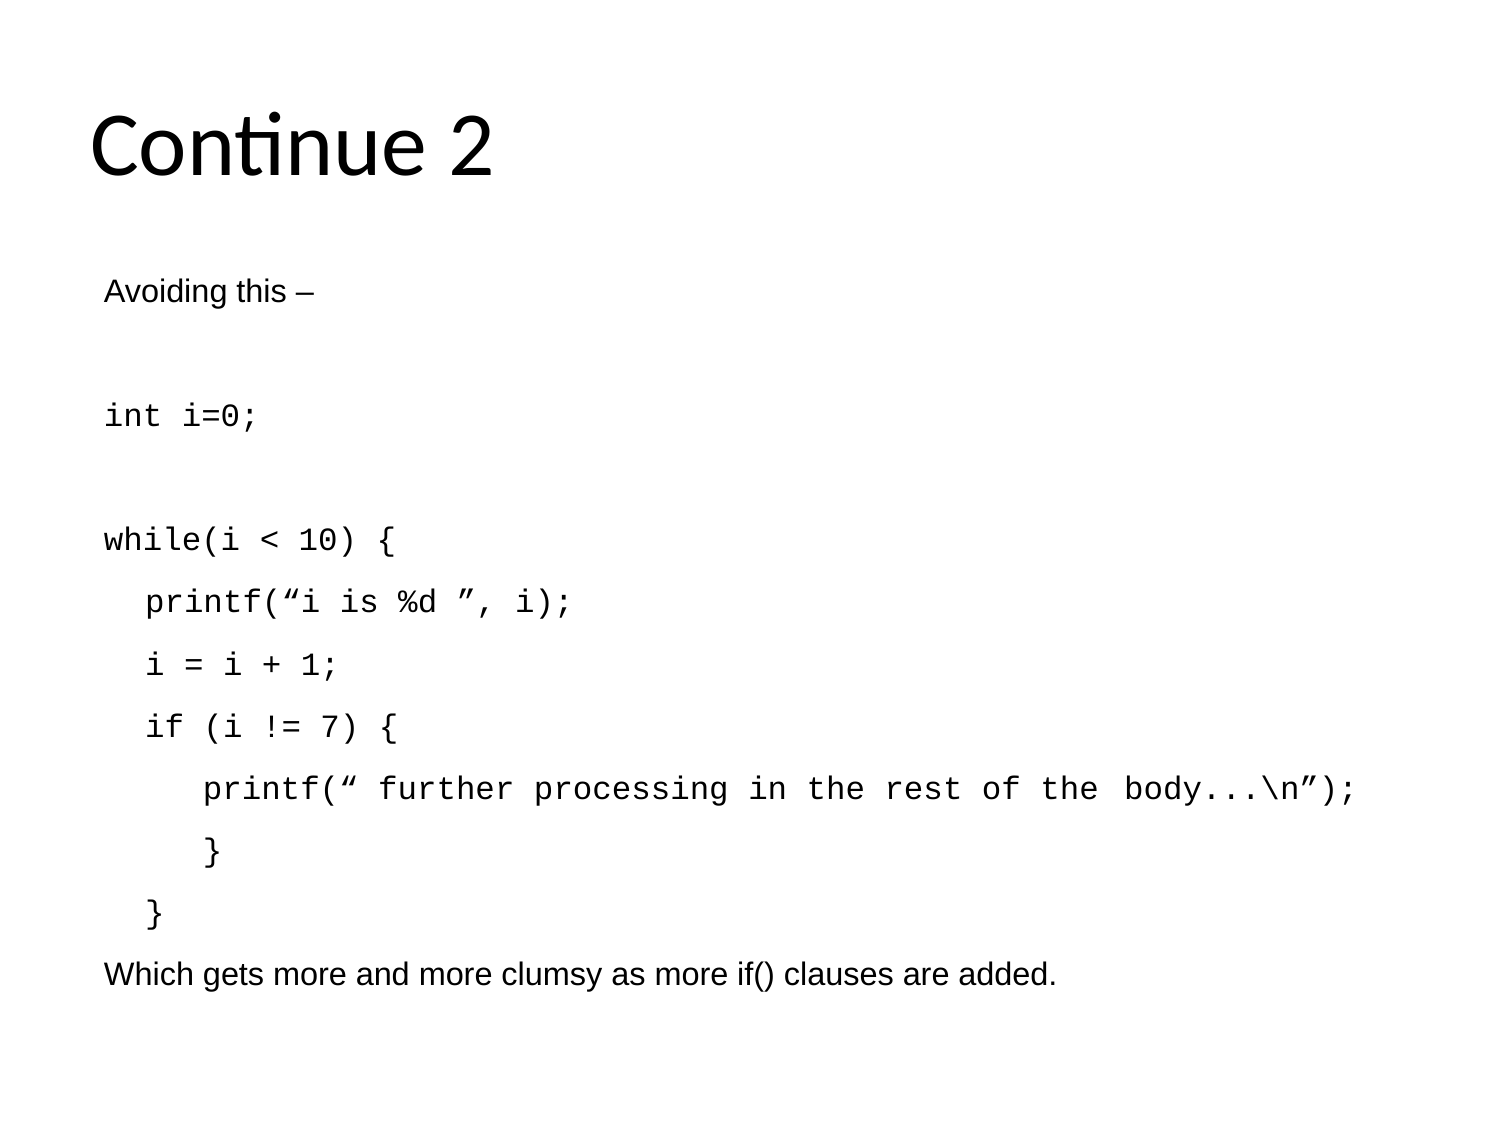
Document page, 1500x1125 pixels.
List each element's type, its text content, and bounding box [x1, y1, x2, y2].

list Avoiding this – int i=0; while(i < 10) { printf(“i is %d ”, i); i = i + 1; if (i != 7) { printf(“ further processing in the rest of the body...\n”); } } Which gets more and more clumsy as more if() clauses are added. [75, 262, 1425, 1005]
title Continue 2 [75, 45, 1425, 233]
